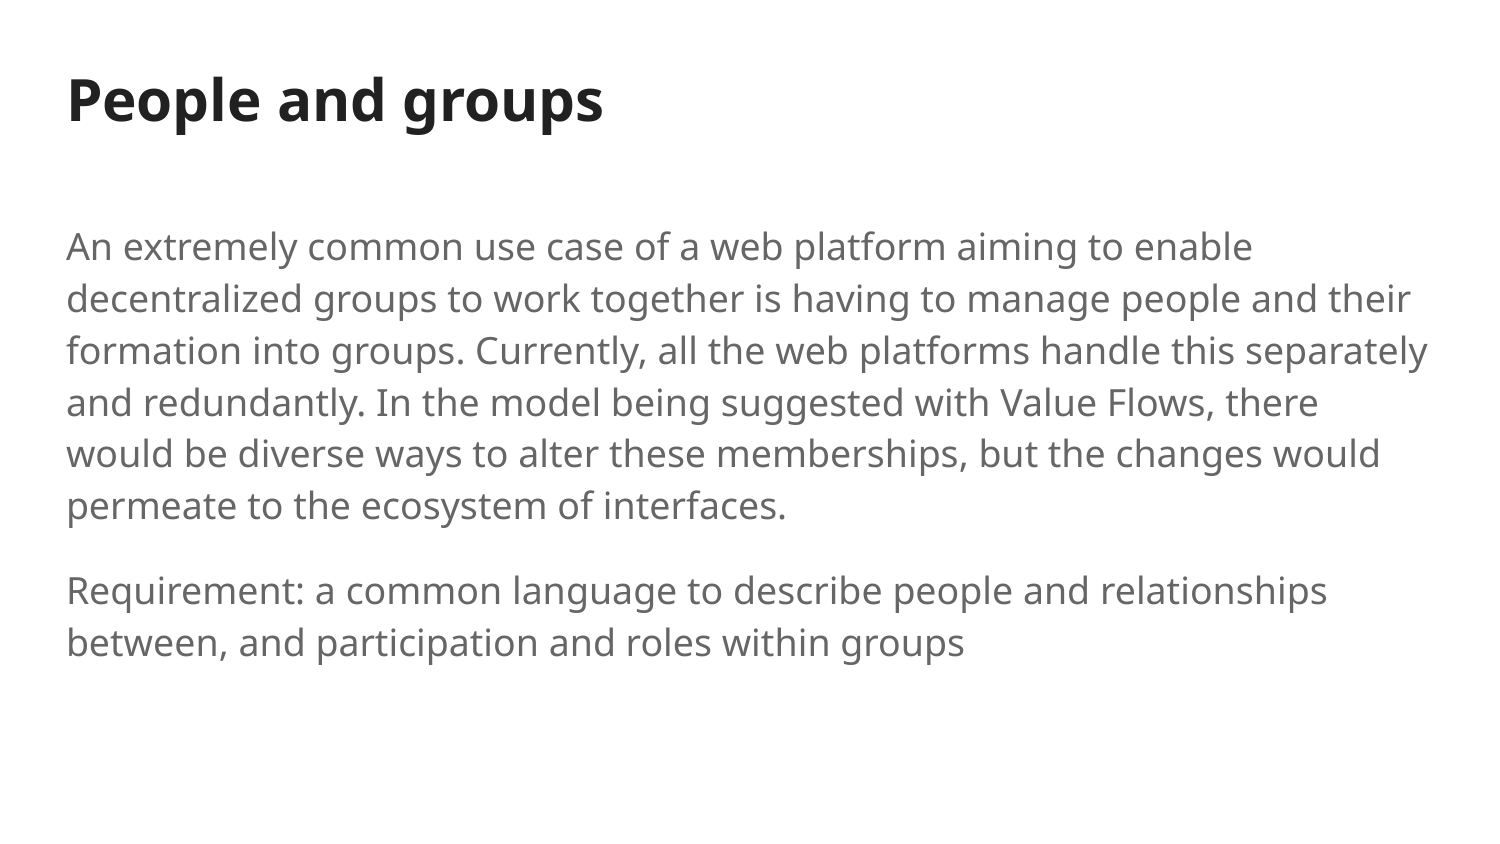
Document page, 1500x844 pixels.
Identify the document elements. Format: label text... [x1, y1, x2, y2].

list An extremely common use case of a web platform aiming to enable decentralized groups to work together is having to manage people and their formation into groups. Currently, all the web platforms handle this separately and redundantly. In the model being suggested with Value Flows, there would be diverse ways to alter these memberships, but the changes would permeate to the ecosystem of interfaces. Requirement: a common language to describe people and relationships between, and participation and roles within groups [51, 201, 1449, 750]
title People and groups [51, 48, 1449, 180]
